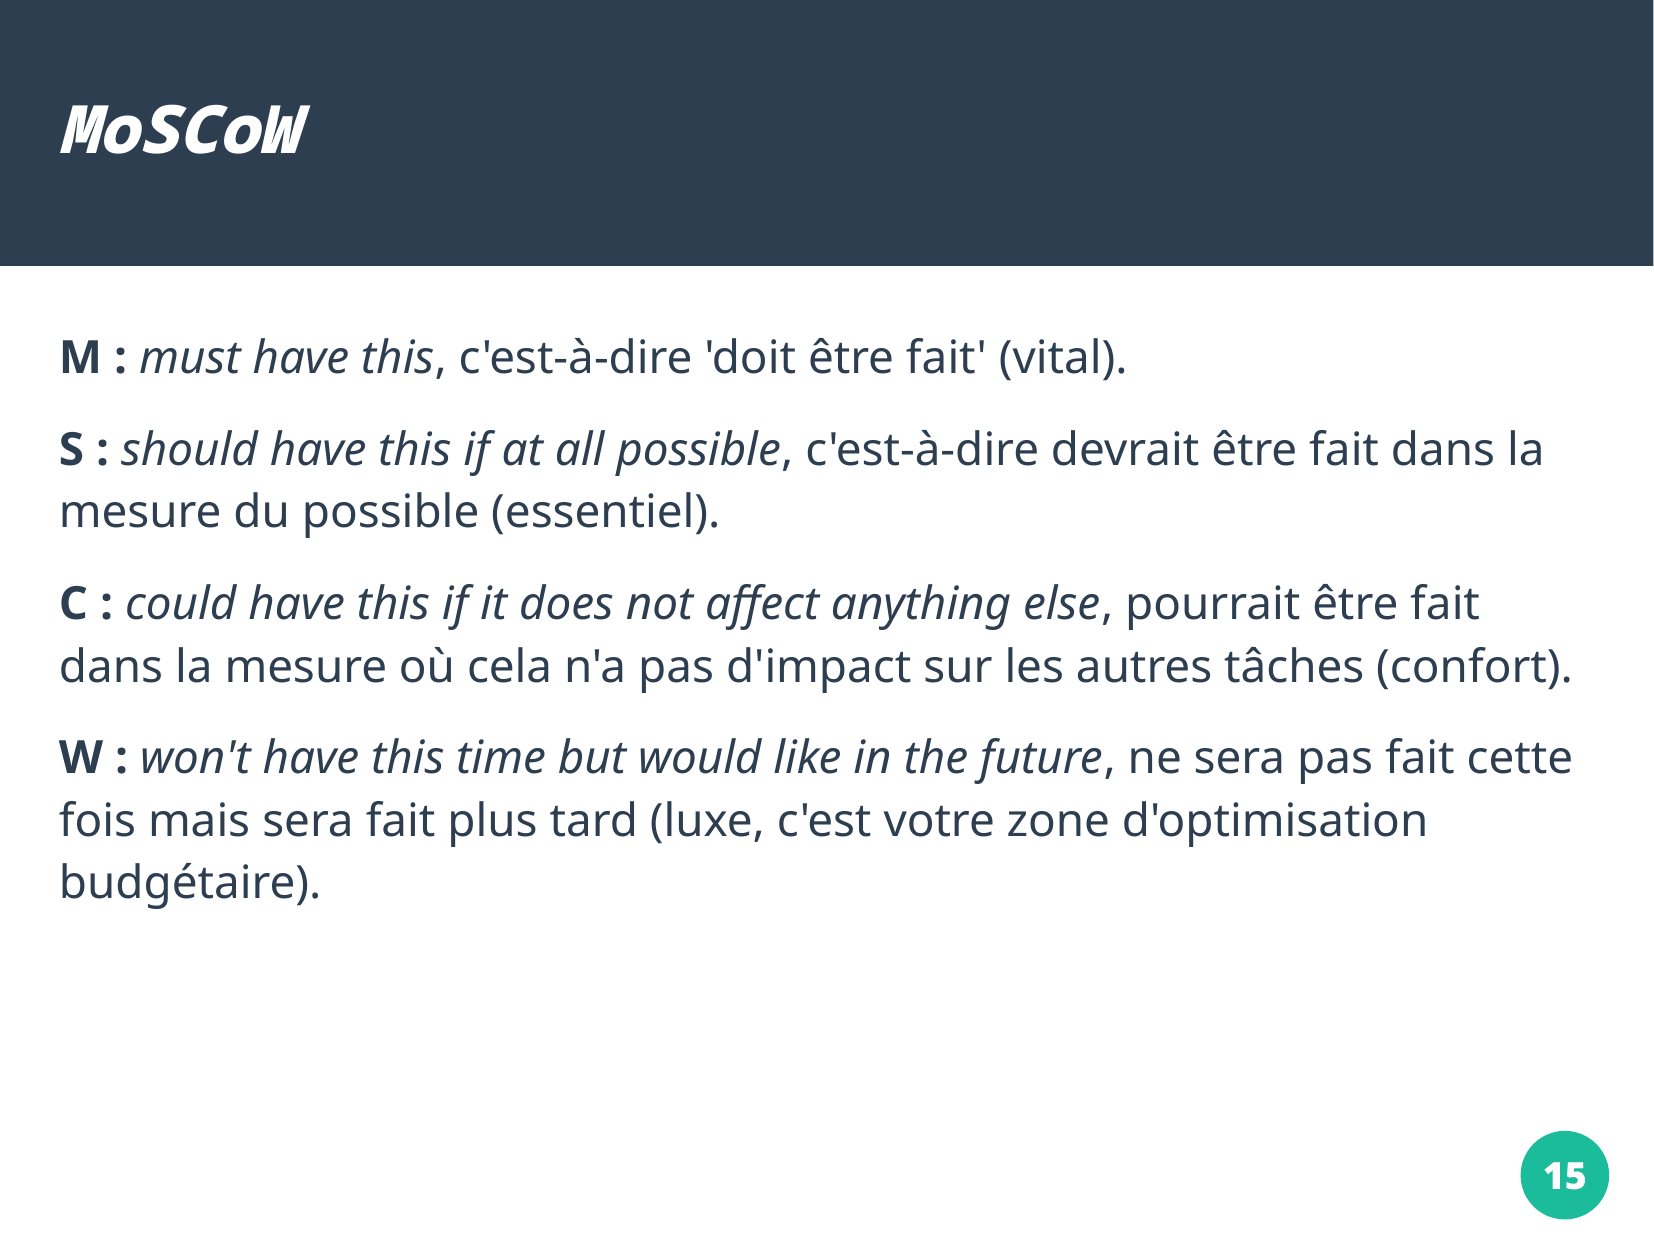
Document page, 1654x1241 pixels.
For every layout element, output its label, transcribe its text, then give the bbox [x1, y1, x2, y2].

list M : must have this, c'est-à-dire 'doit être fait' (vital). S : should have this if at all possible, c'est-à-dire devrait être fait dans la mesure du possible (essentiel). C : could have this if it does not affect anything else, pourrait être fait dans la mesure où cela n'a pas d'impact sur les autres tâches (confort). W : won't have this time but would like in the future, ne sera pas fait cette fois mais sera fait plus tard (luxe, c'est votre zone d'optimisation budgétaire). [58, 324, 1595, 1152]
title MoSCoW [58, 49, 1595, 207]
